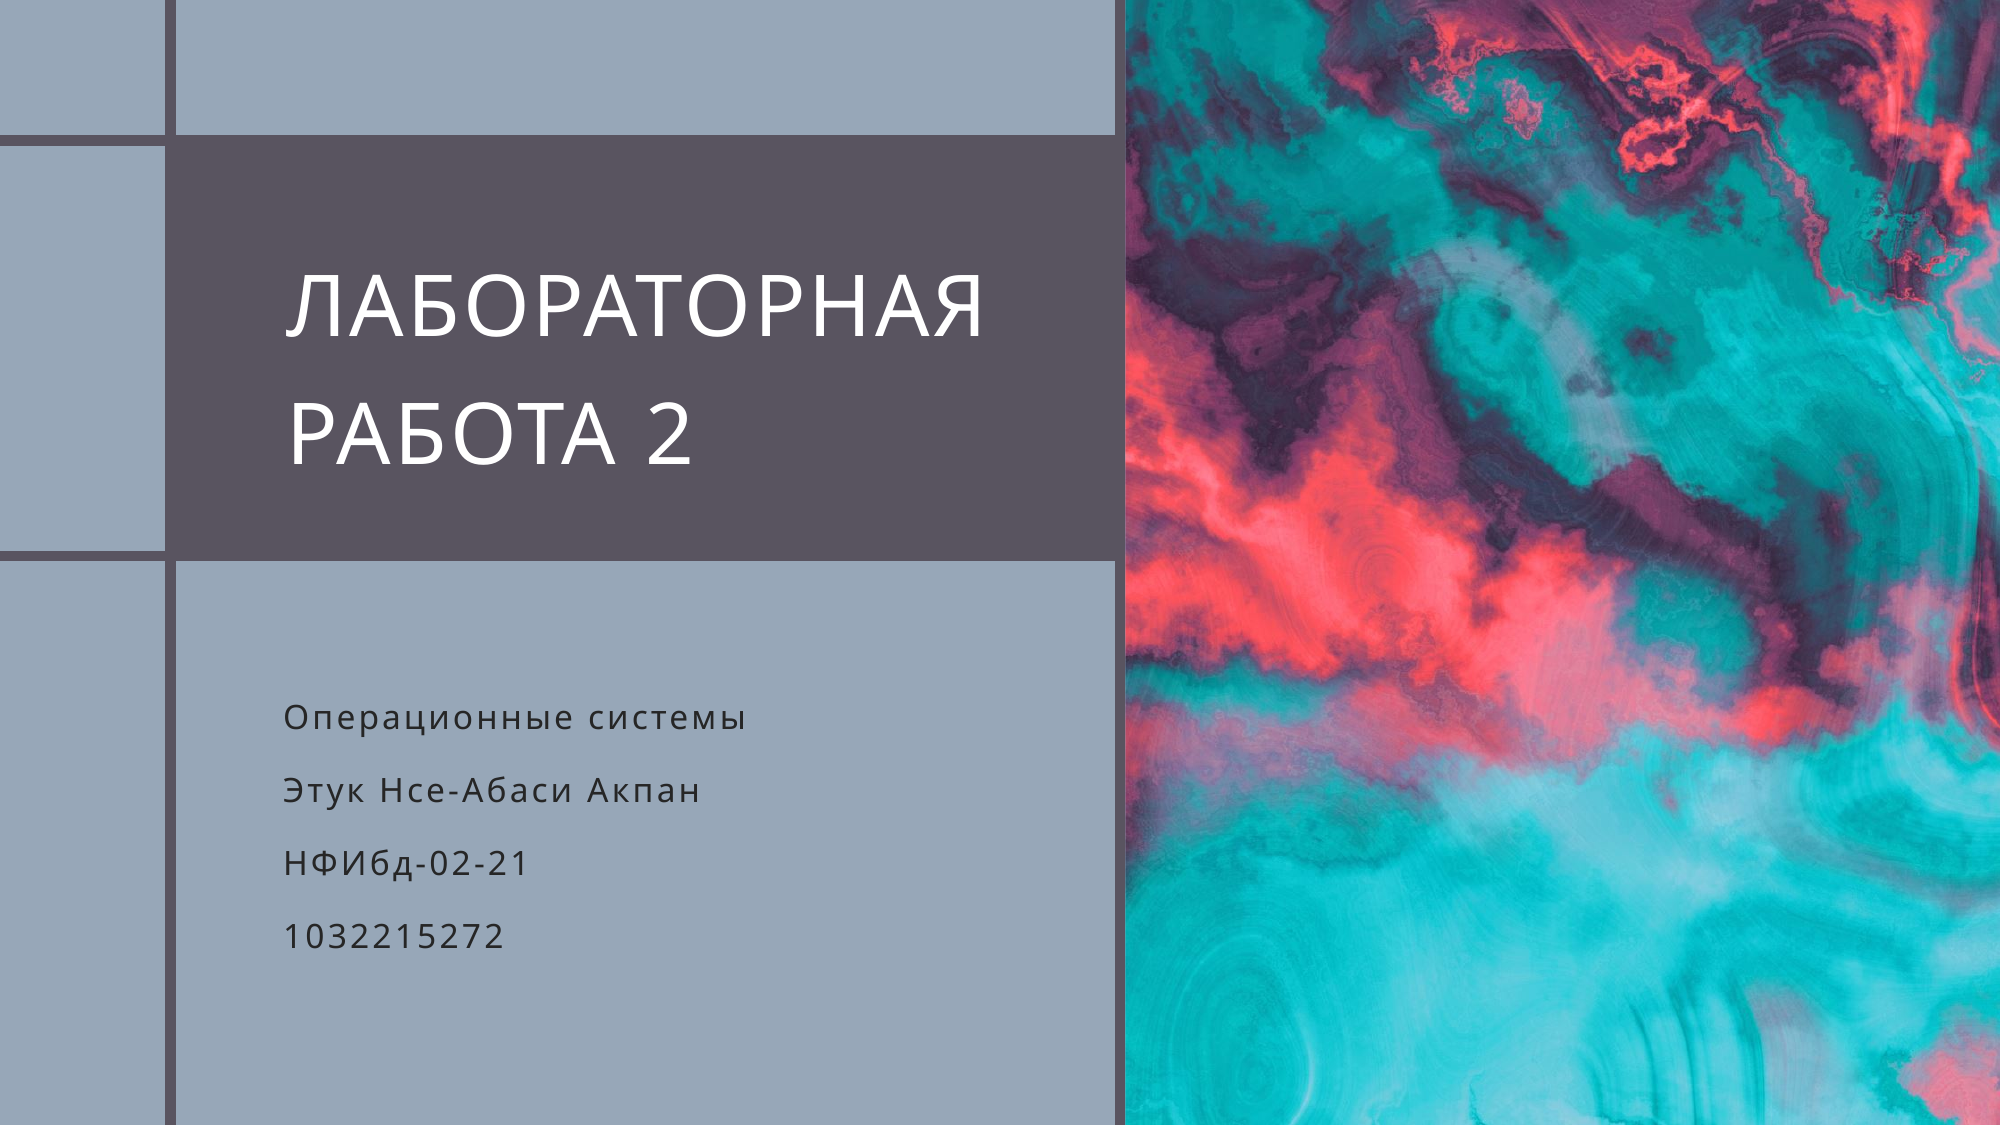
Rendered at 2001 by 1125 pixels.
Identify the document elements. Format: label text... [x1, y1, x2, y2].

text_box [0, 0, 1125, 1125]
picture [1125, 0, 2000, 1125]
title ЛАБОРАТОРНАЯ РАБОТА 2 [268, 173, 1047, 531]
subtitle Операционные системы Этук Нсе-Абаси Акпан НФИбд-02-21 1032215272 [268, 615, 1056, 968]
